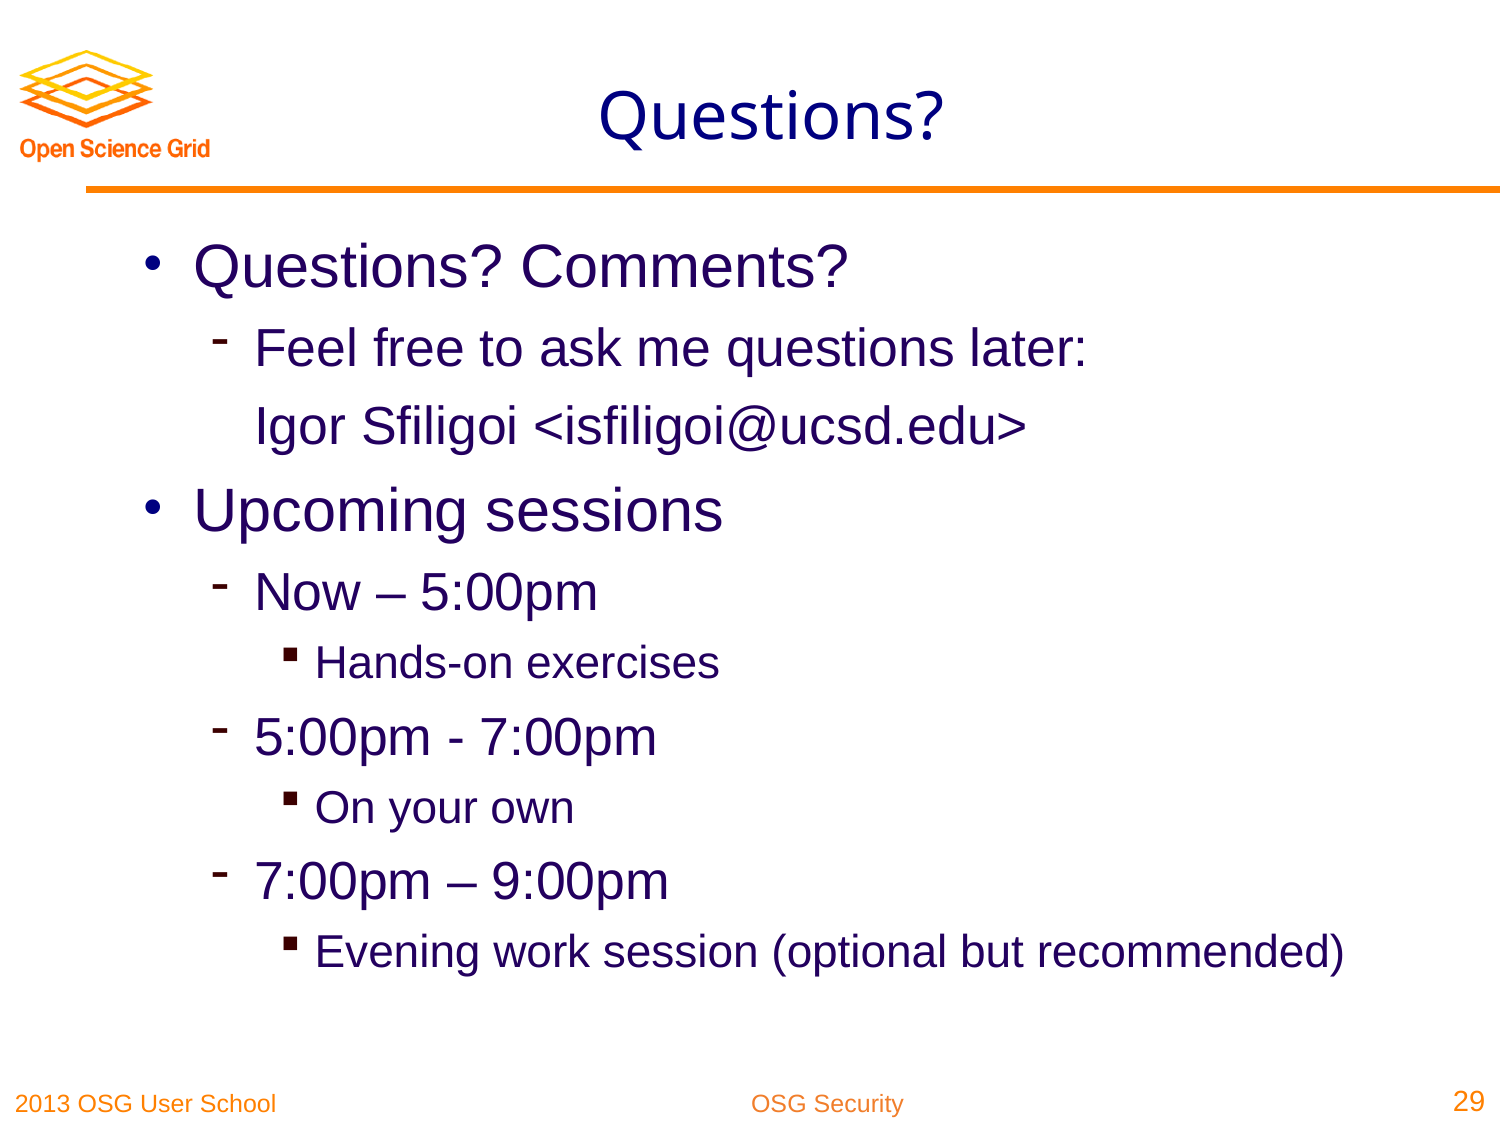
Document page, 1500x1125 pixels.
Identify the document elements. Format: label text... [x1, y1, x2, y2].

text_box <number> [1431, 1050, 1500, 1125]
title Questions? [201, 18, 1342, 207]
list Questions? Comments? Feel free to ask me questions later: Igor Sfiligoi <isfiligoi@ucsd.edu> Upcoming sessions Now – 5:00pm Hands-on exercises 5:00pm - 7:00pm On your own 7:00pm – 9:00pm Evening work session (optional but recommended) [127, 218, 1403, 988]
picture [0, 27, 201, 179]
